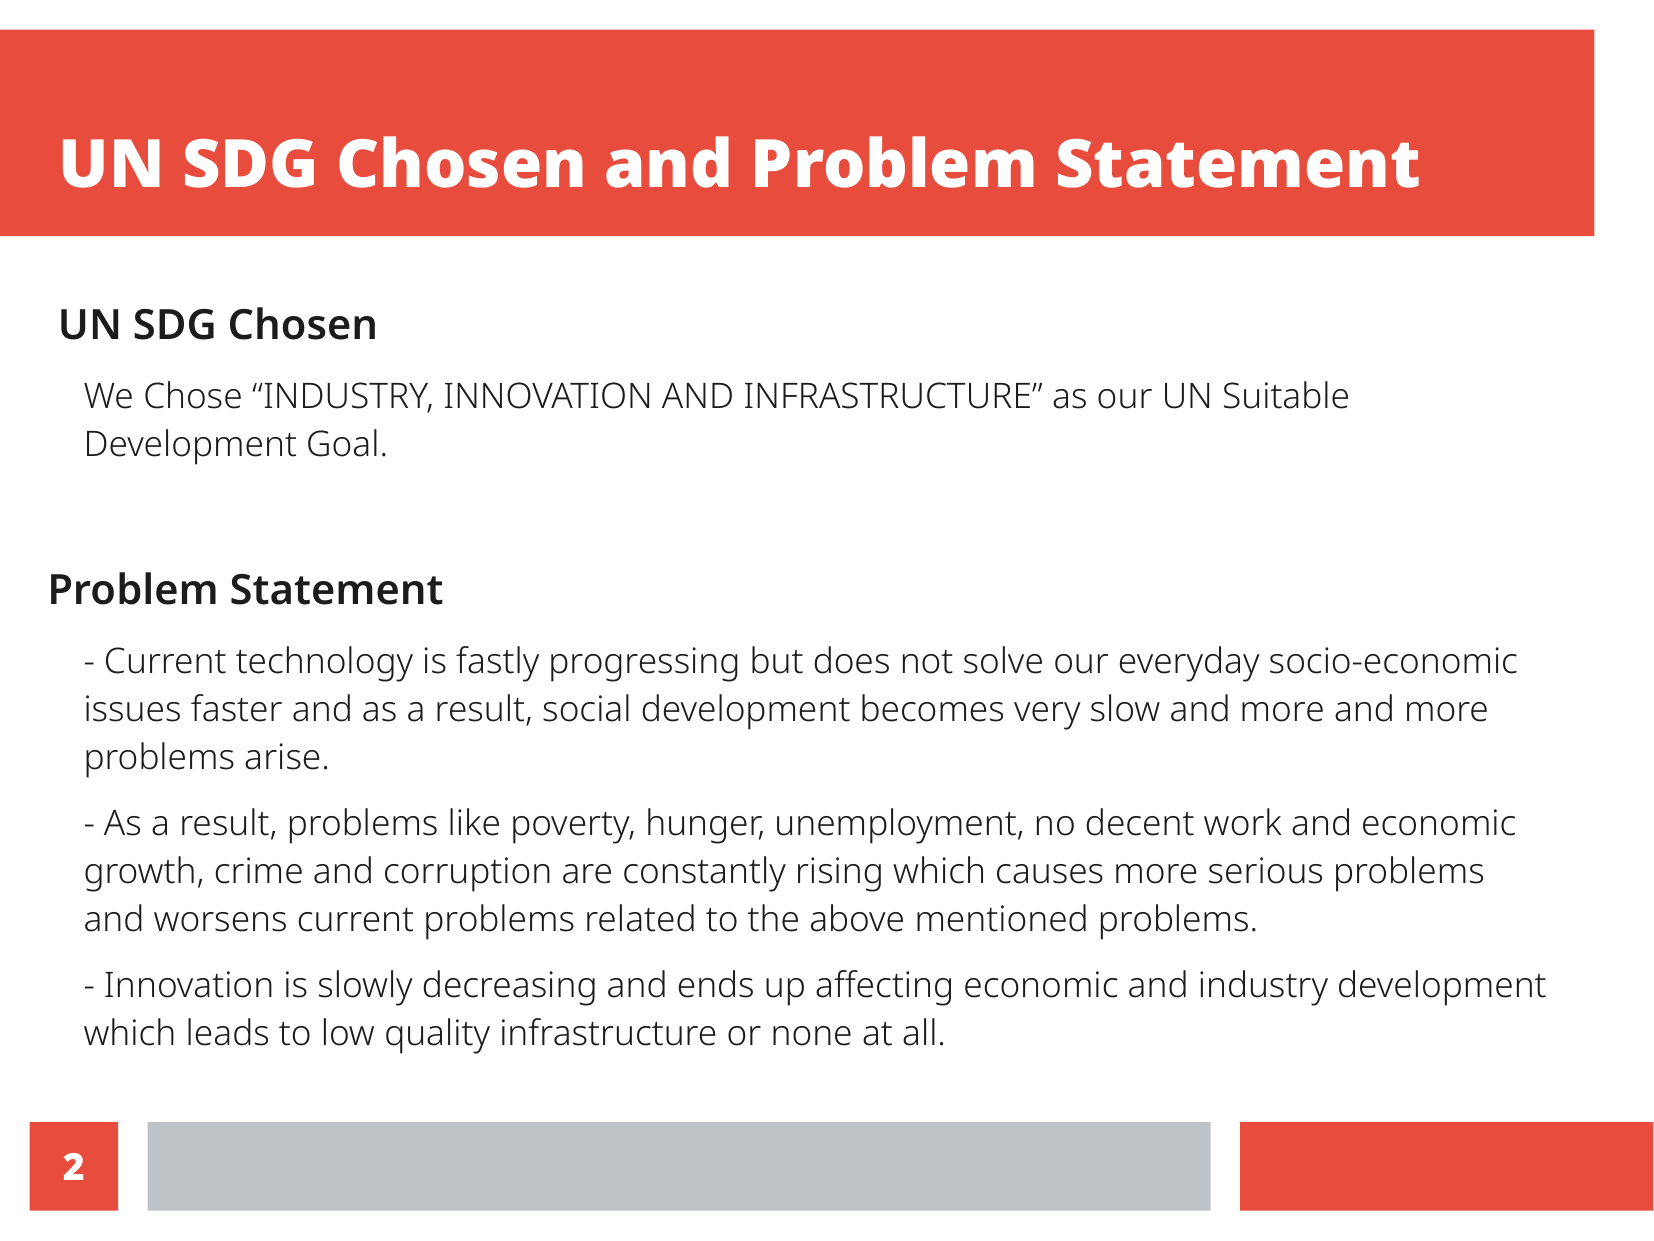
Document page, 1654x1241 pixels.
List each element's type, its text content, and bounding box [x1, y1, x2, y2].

title UN SDG Chosen and Problem Statement [59, 59, 1595, 207]
list UN SDG Chosen We Chose “INDUSTRY, INNOVATION AND INFRASTRUCTURE” as our UN Suitable Development Goal. Problem Statement - Current technology is fastly progressing but does not solve our everyday socio-economic issues faster and as a result, social development becomes very slow and more and more problems arise. - As a result, problems like poverty, hunger, unemployment, no decent work and economic growth, crime and corruption are constantly rising which causes more serious problems and worsens current problems related to the above mentioned problems. - Innovation is slowly decreasing and ends up affecting economic and industry development which leads to low quality infrastructure or none at all. [47, 295, 1554, 1063]
